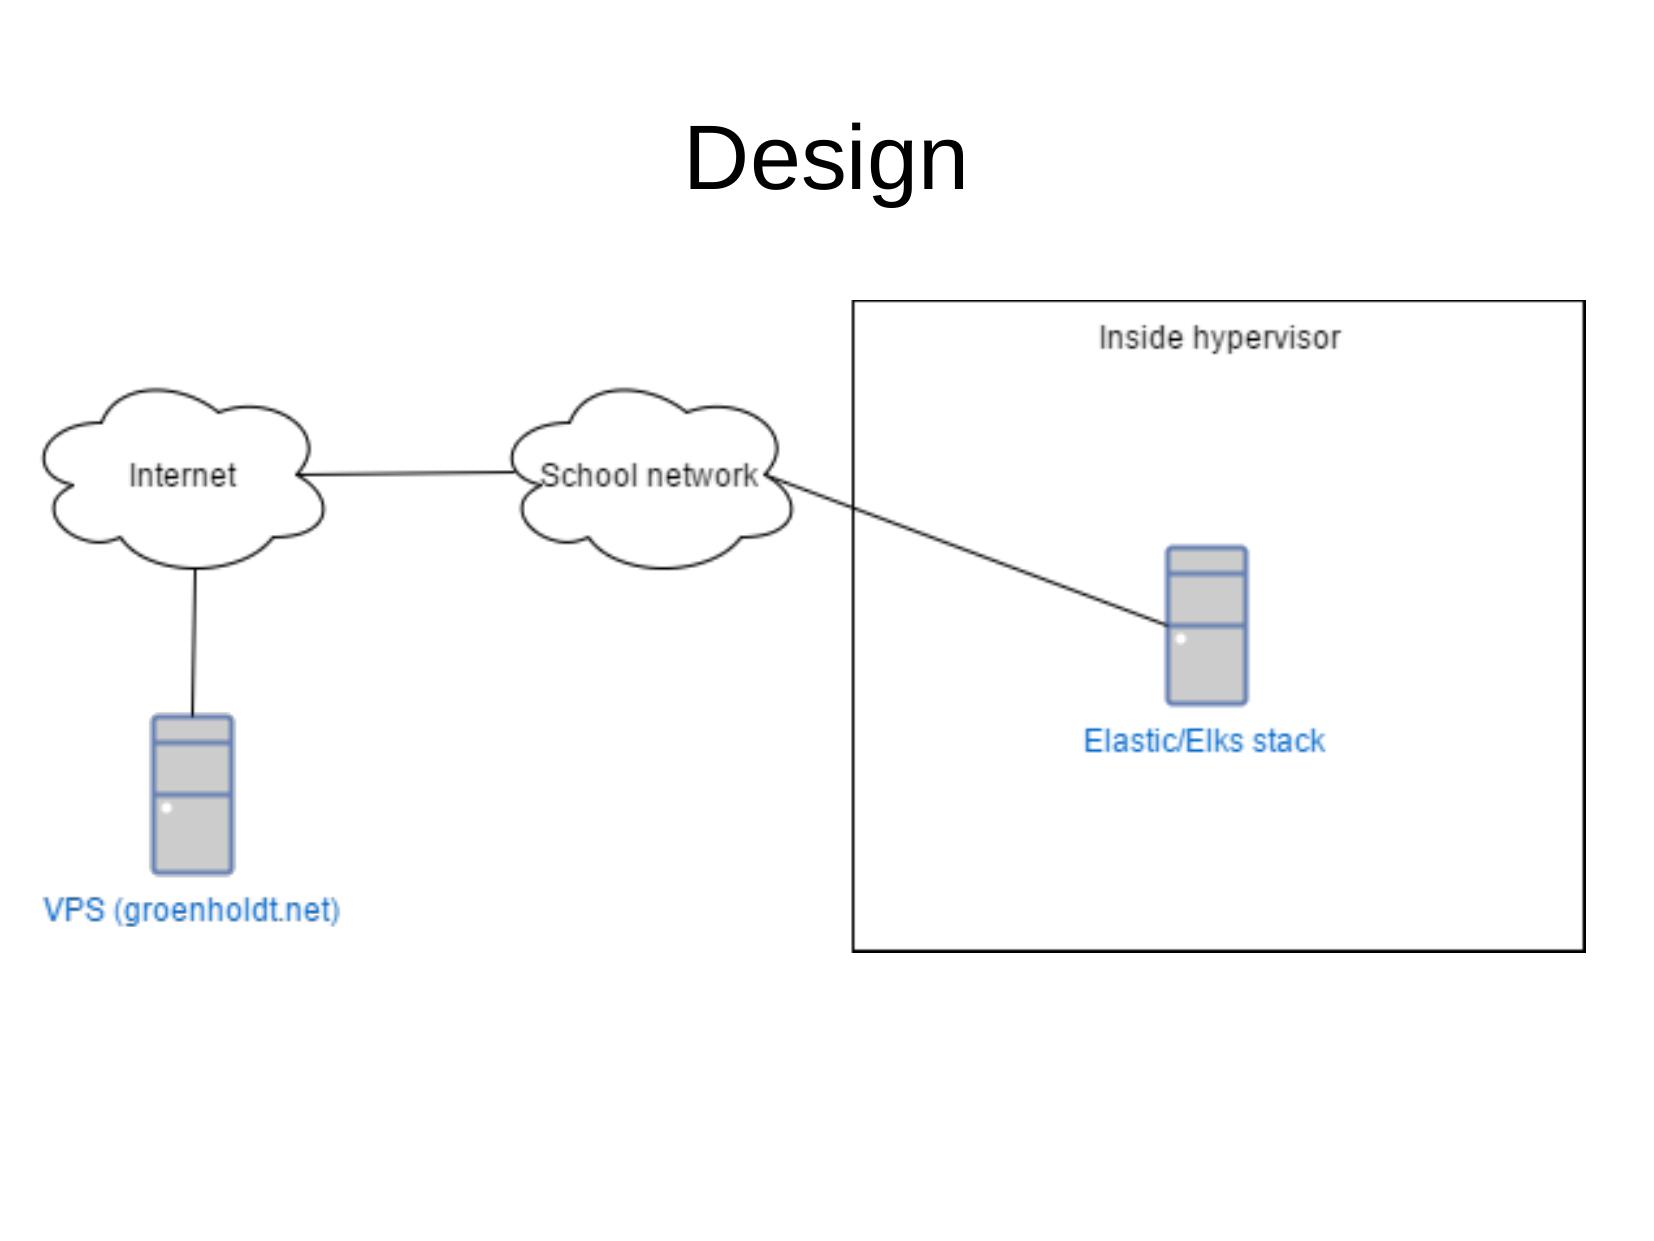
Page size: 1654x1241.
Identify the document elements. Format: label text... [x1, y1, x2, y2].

title Design [82, 49, 1571, 257]
picture [23, 300, 1586, 953]
